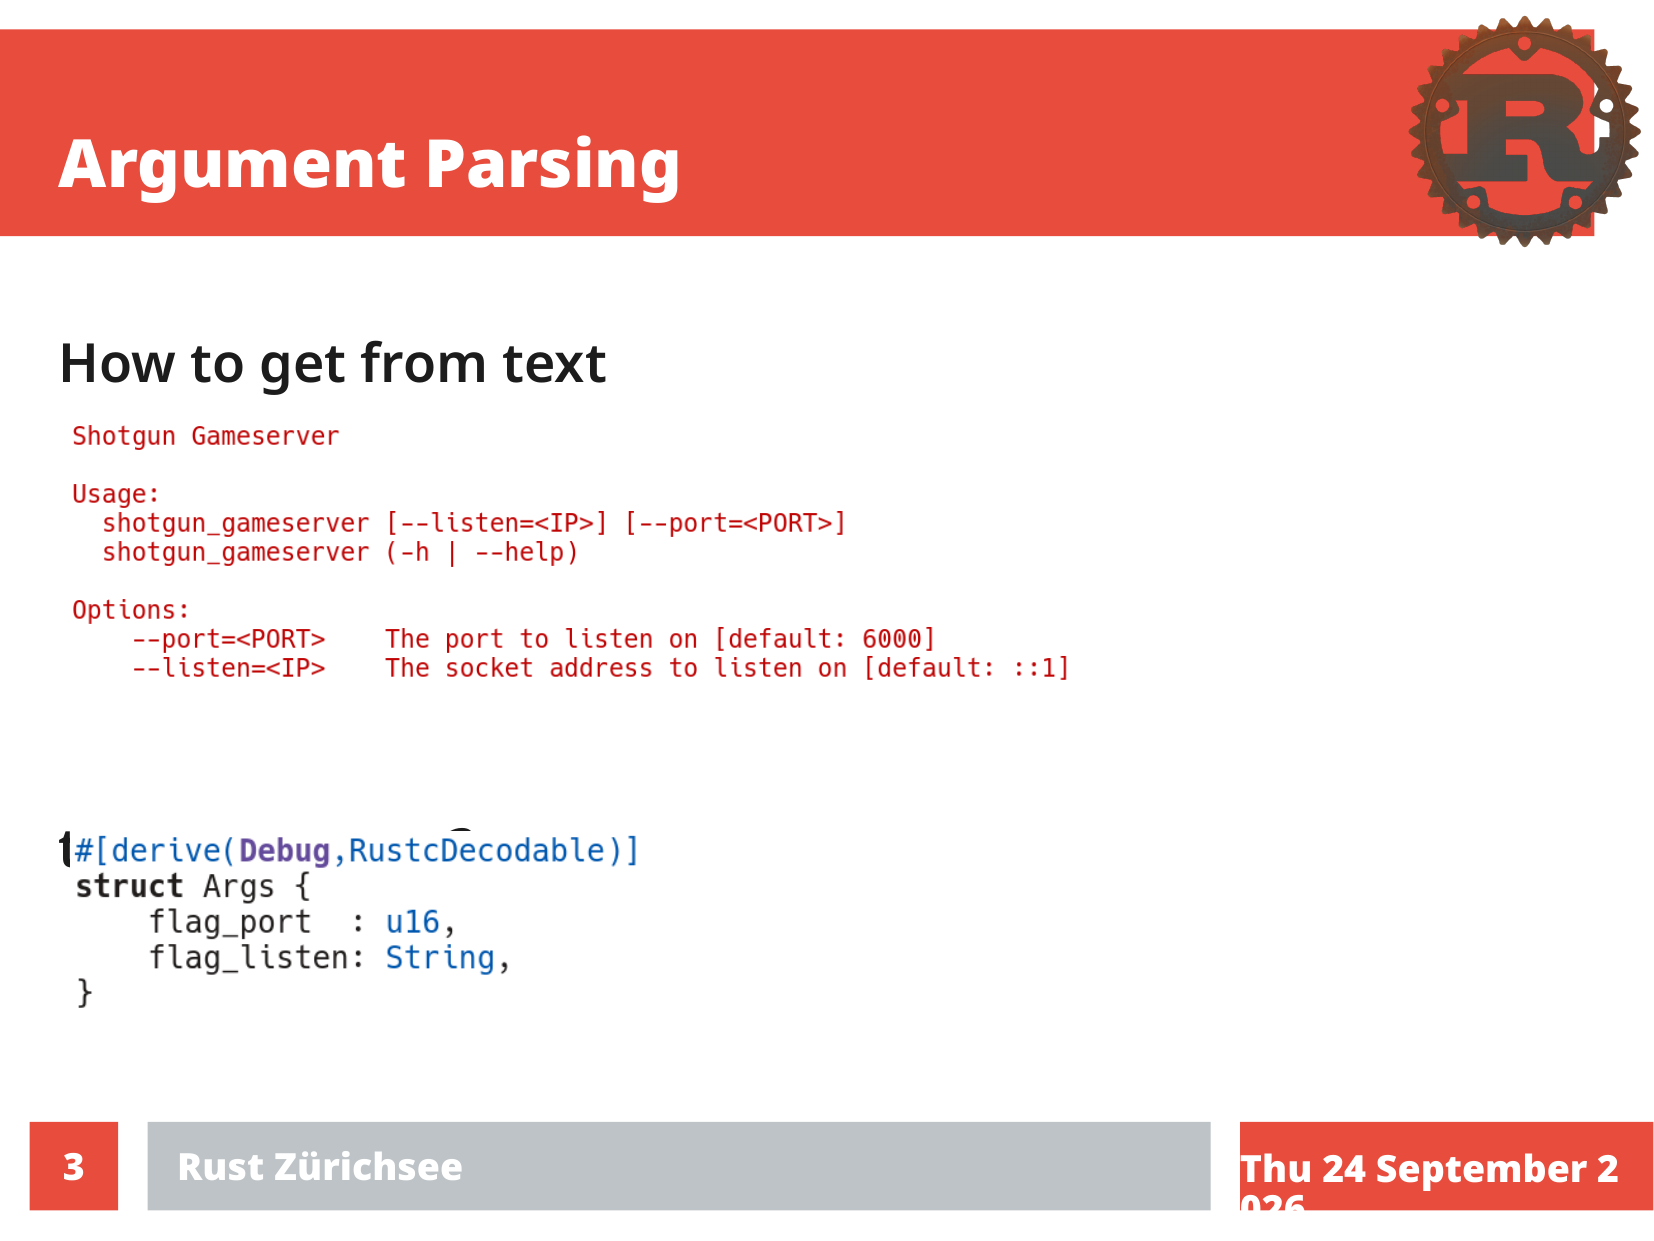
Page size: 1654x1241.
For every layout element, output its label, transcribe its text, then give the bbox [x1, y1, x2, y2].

picture [70, 423, 1074, 685]
picture [1406, 14, 1643, 251]
list How to get from text to a rust struct? [59, 324, 1565, 1093]
title Argument Parsing [59, 58, 1595, 207]
picture [70, 831, 670, 1013]
